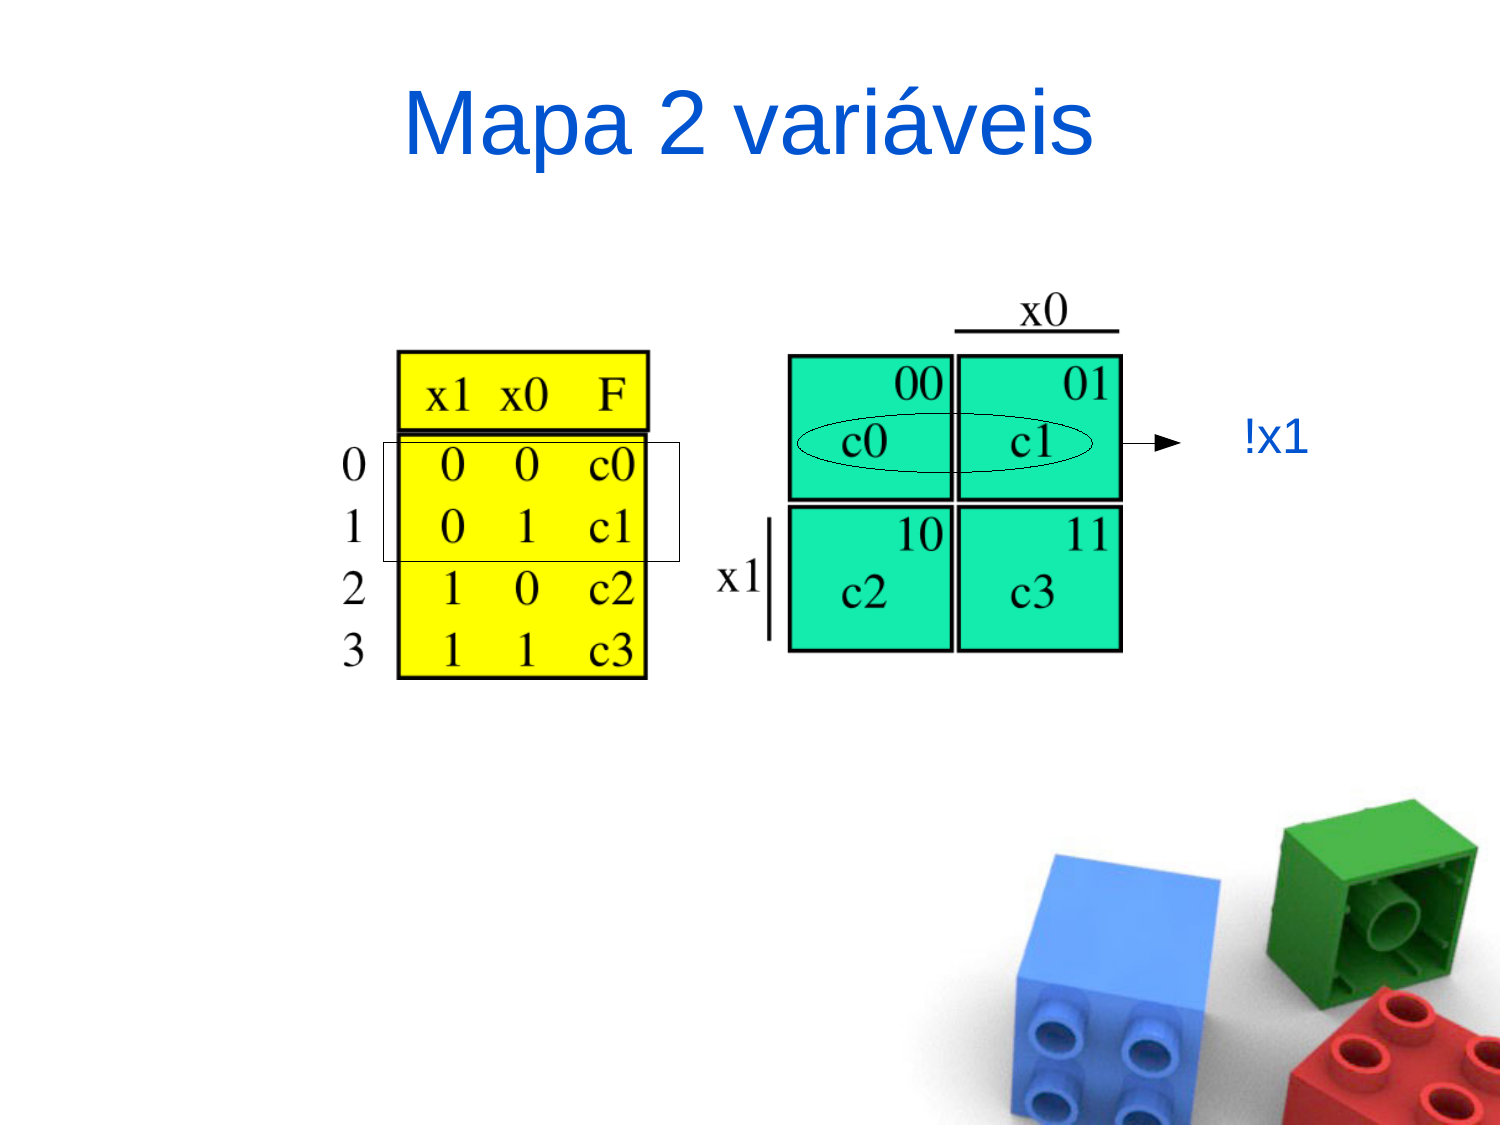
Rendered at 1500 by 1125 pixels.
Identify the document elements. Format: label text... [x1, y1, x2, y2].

text_box !x1 [1214, 395, 1325, 471]
title Mapa 2 variáveis [112, 0, 1388, 248]
picture [249, 187, 1500, 1125]
